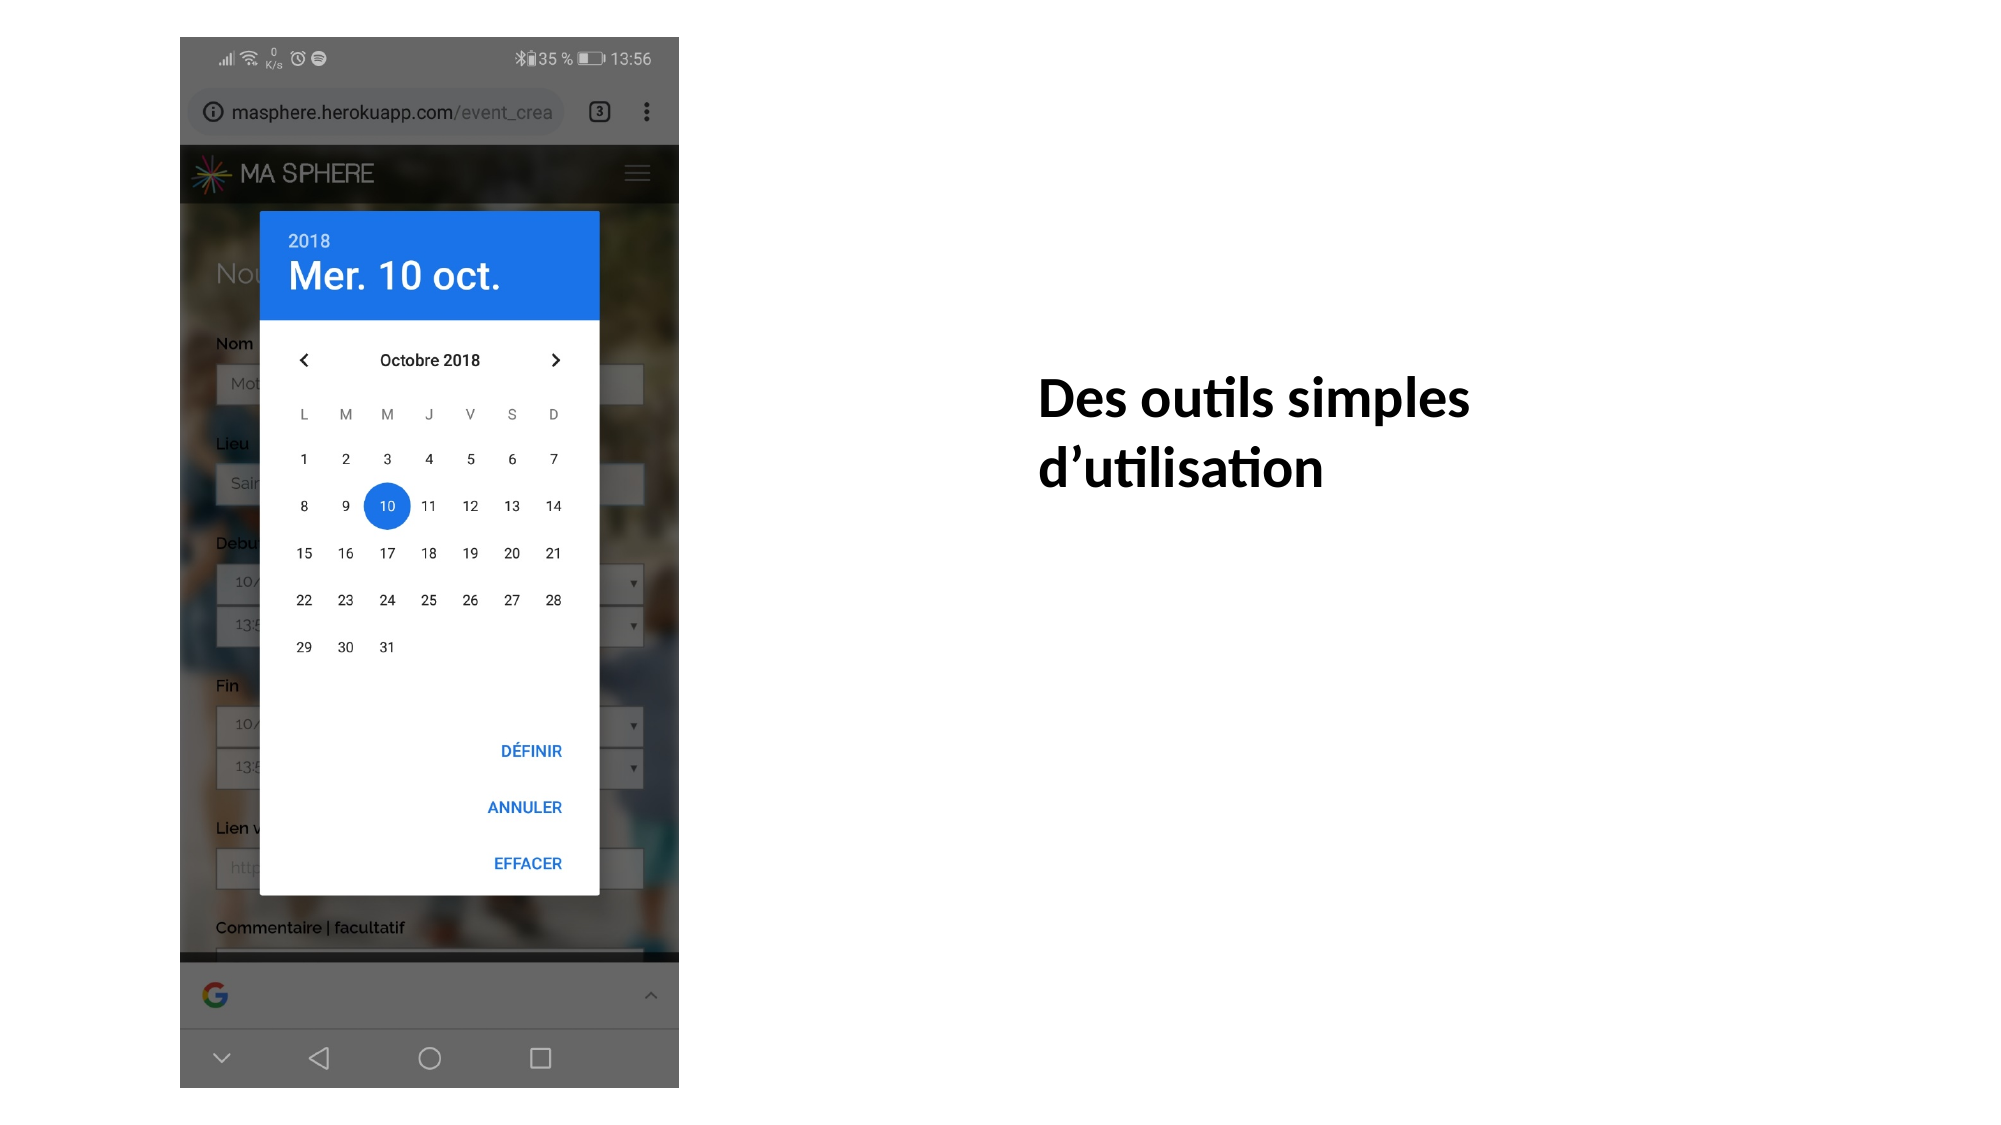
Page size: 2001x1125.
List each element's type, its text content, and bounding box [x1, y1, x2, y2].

text_box Des outils simples d’utilisation [1023, 351, 1488, 508]
picture [180, 37, 679, 1088]
